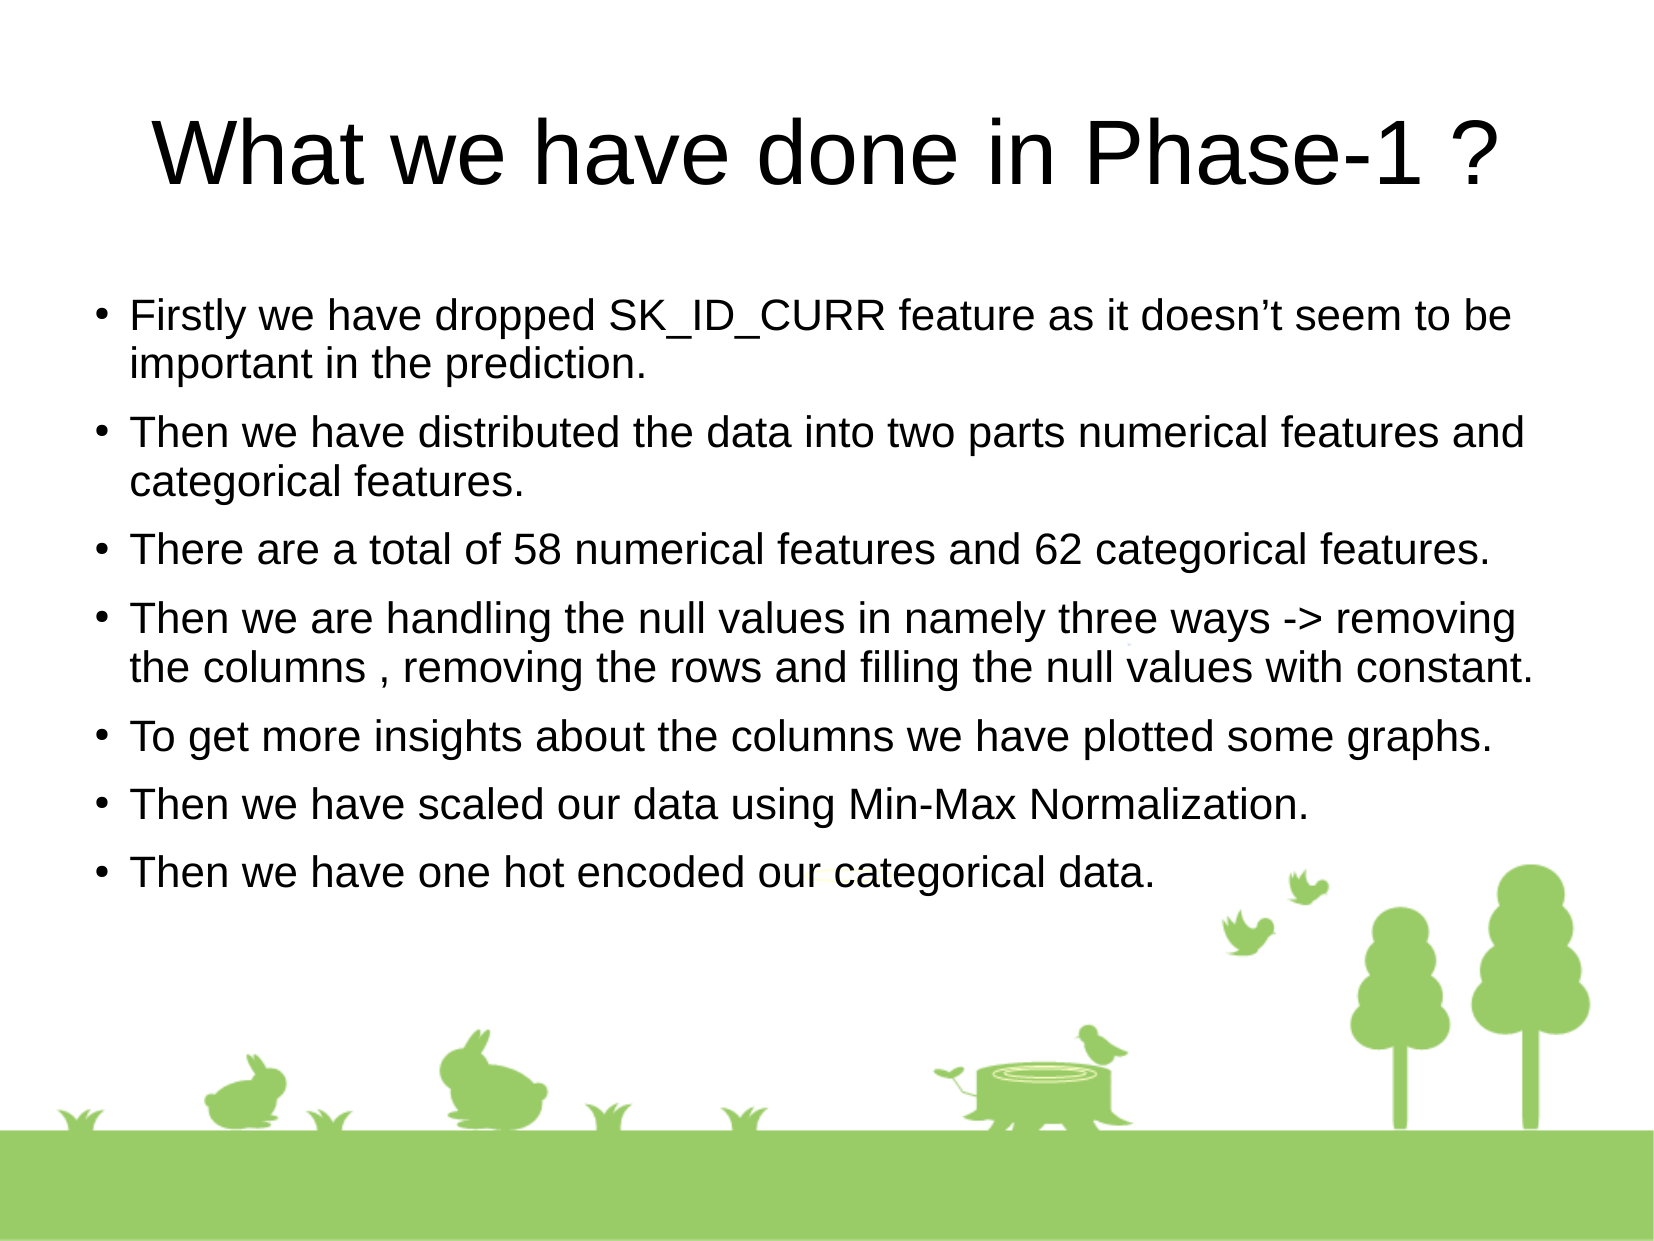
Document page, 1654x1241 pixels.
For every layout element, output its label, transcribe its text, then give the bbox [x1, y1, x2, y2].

title What we have done in Phase-1 ? [82, 49, 1571, 257]
picture [0, 0, 1654, 1241]
list Firstly we have dropped SK_ID_CURR feature as it doesn’t seem to be important in the prediction. Then we have distributed the data into two parts numerical features and categorical features. There are a total of 58 numerical features and 62 categorical features. Then we are handling the null values in namely three ways -> removing the columns , removing the rows and filling the null values with constant. To get more insights about the columns we have plotted some graphs. Then we have scaled our data using Min-Max Normalization. Then we have one hot encoded our categorical data. [82, 290, 1571, 1010]
